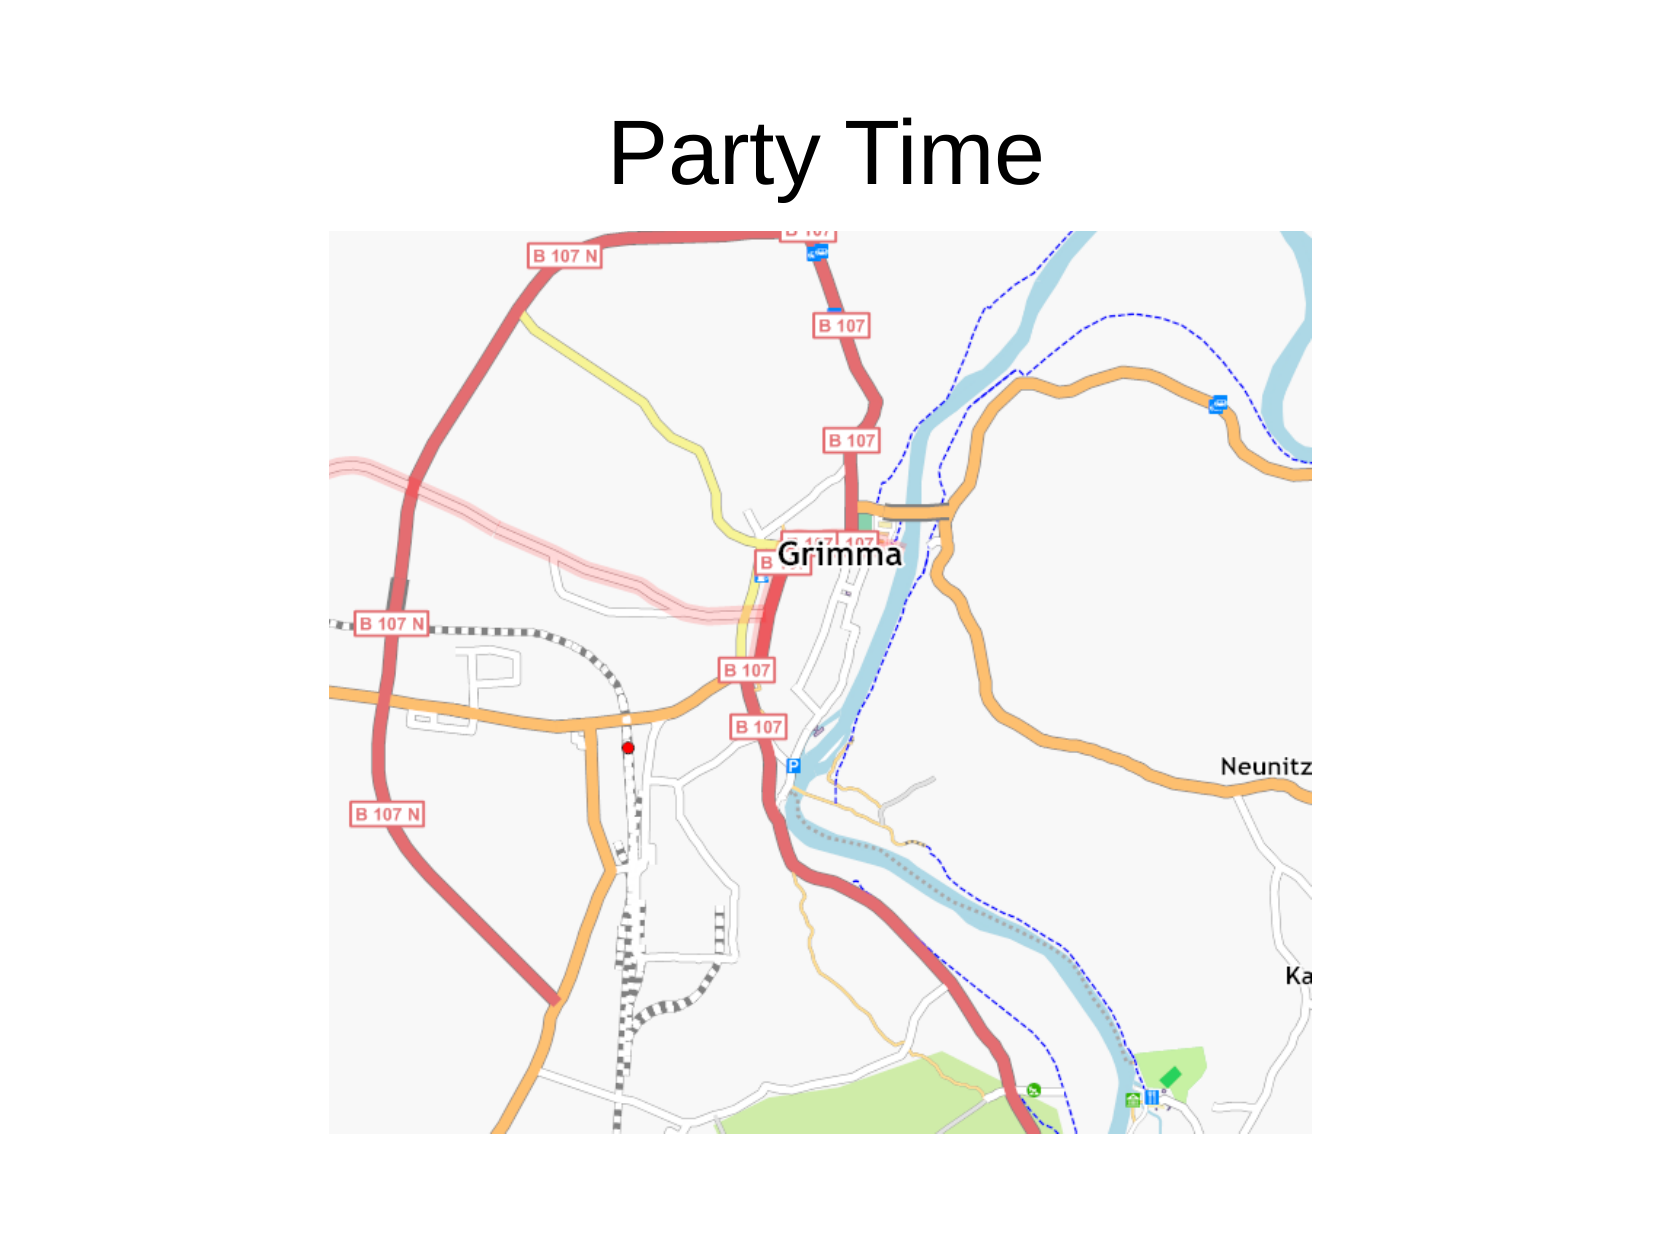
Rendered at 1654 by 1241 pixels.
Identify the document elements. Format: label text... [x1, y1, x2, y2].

title Party Time [82, 49, 1571, 257]
picture [329, 231, 1312, 1134]
